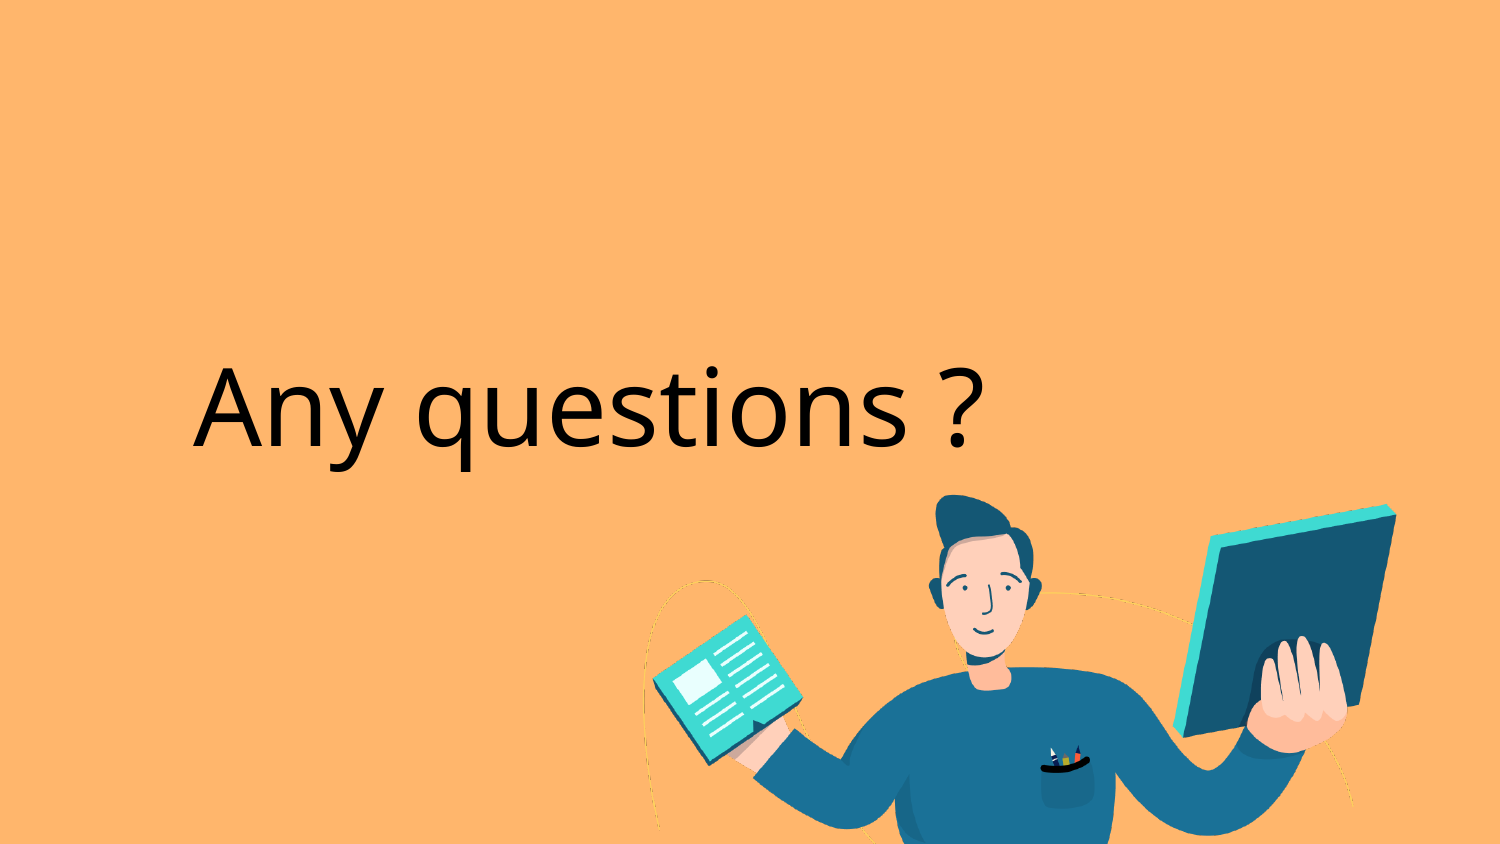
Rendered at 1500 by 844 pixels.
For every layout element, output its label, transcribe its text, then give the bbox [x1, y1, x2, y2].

title Any questions ? [178, 323, 1208, 438]
picture [642, 493, 1398, 844]
